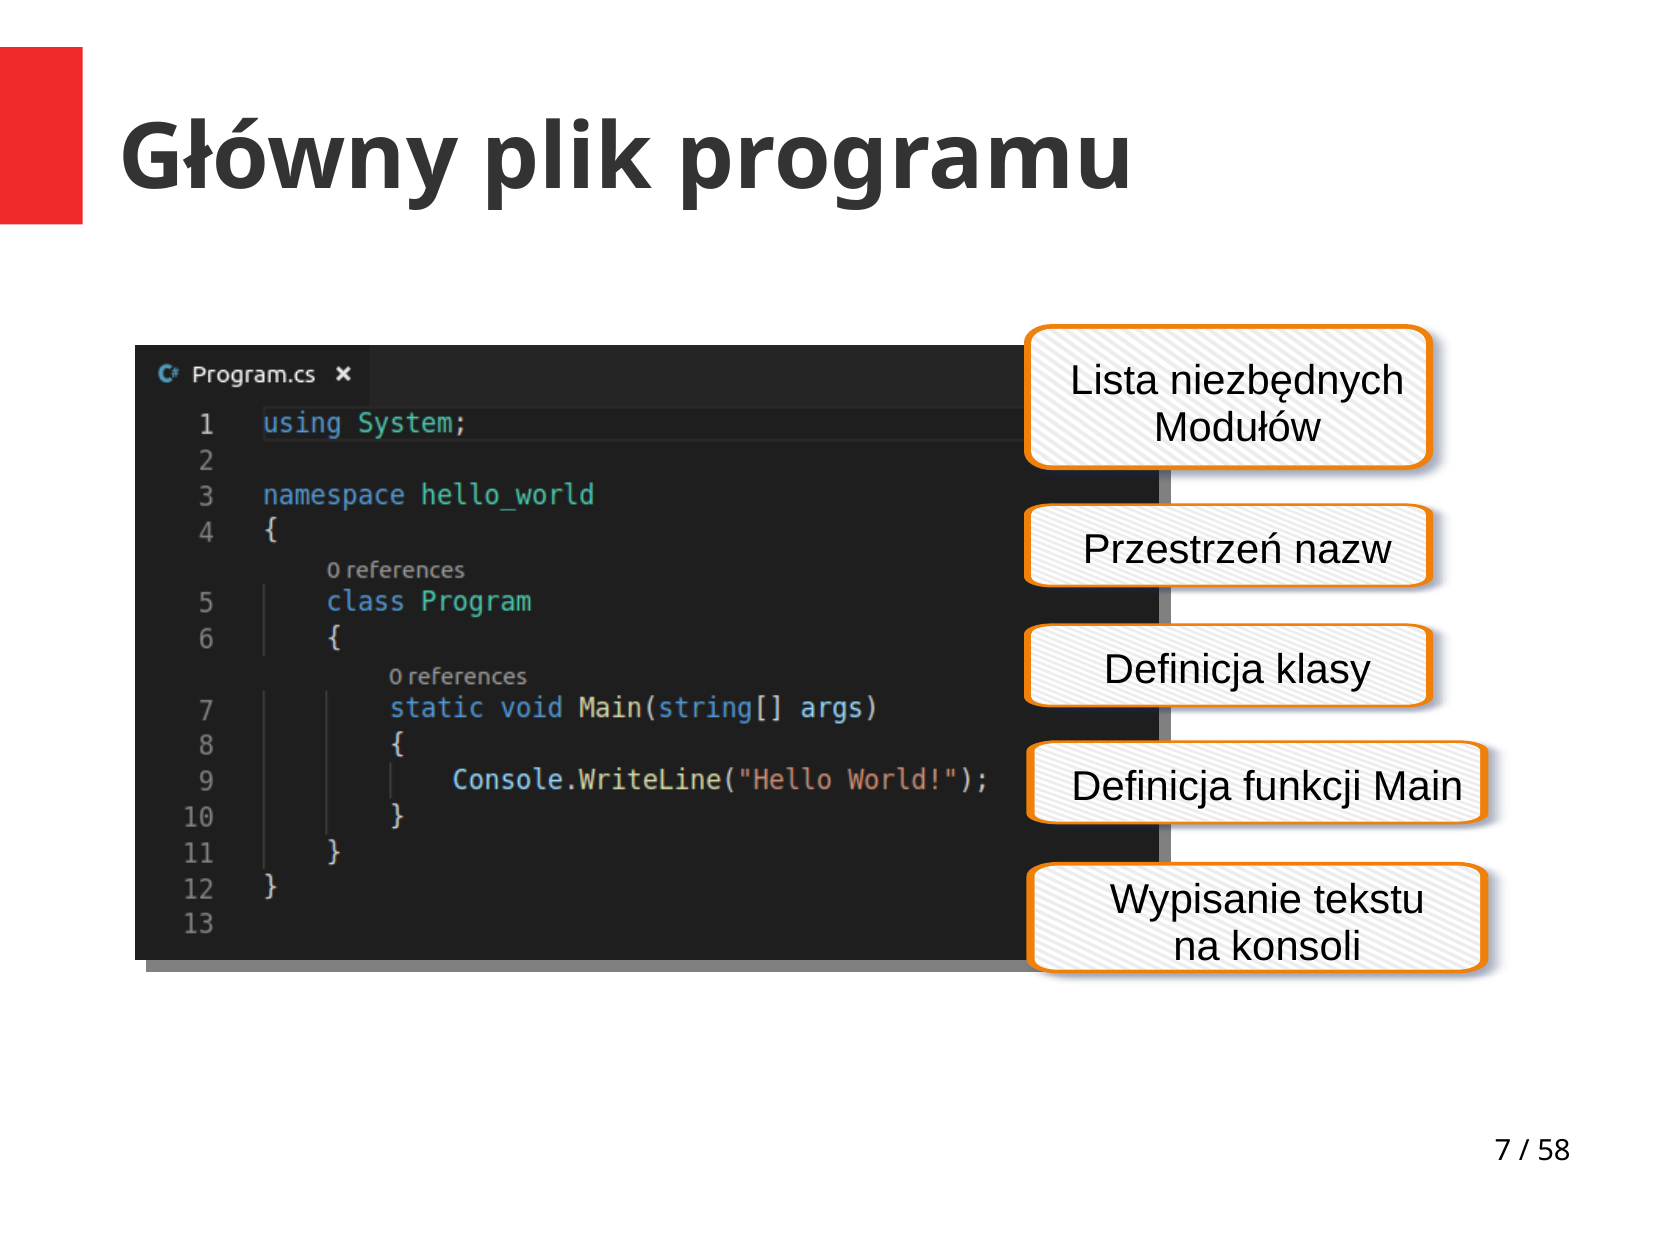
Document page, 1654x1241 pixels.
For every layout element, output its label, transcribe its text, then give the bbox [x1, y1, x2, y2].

title Główny plik programu [118, 49, 1571, 257]
picture [135, 315, 1531, 991]
